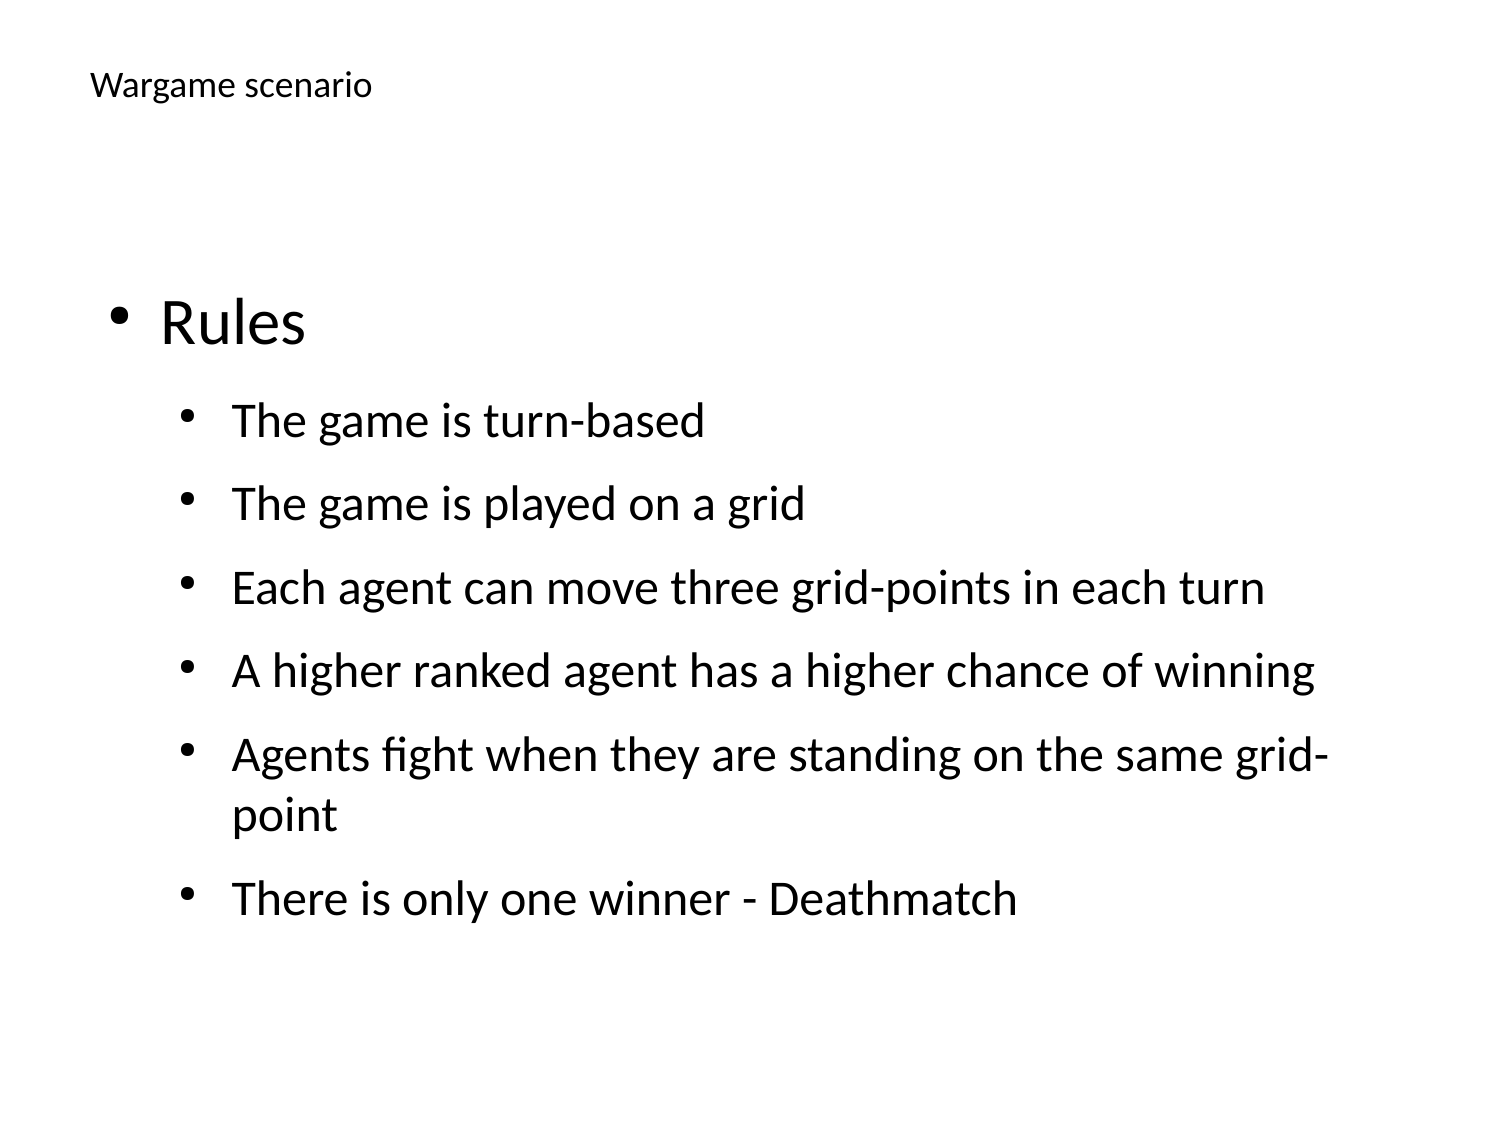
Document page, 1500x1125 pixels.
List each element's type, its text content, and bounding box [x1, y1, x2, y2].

list Rules The game is turn-based The game is played on a grid Each agent can move three grid-points in each turn A higher ranked agent has a higher chance of winning Agents fight when they are standing on the same grid-point There is only one winner - Deathmatch [75, 262, 1425, 1005]
title Wargame scenario [75, 45, 1425, 233]
